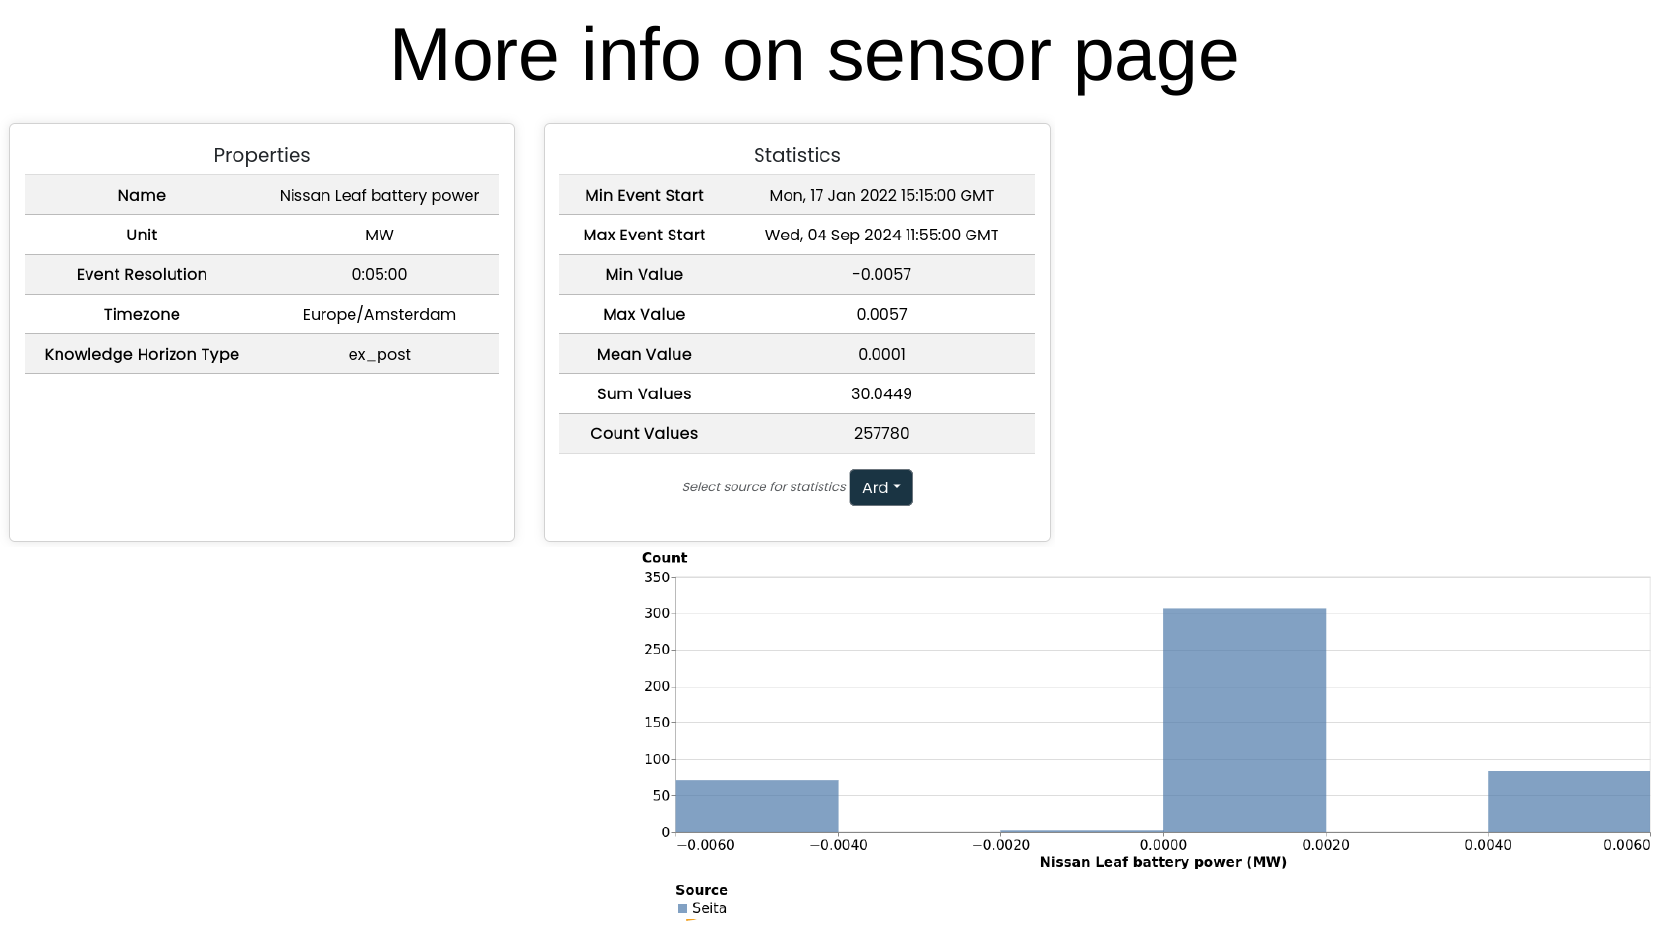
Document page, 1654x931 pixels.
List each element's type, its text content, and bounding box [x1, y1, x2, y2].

text_box More info on sensor page [375, 4, 1276, 188]
picture [0, 112, 1654, 921]
